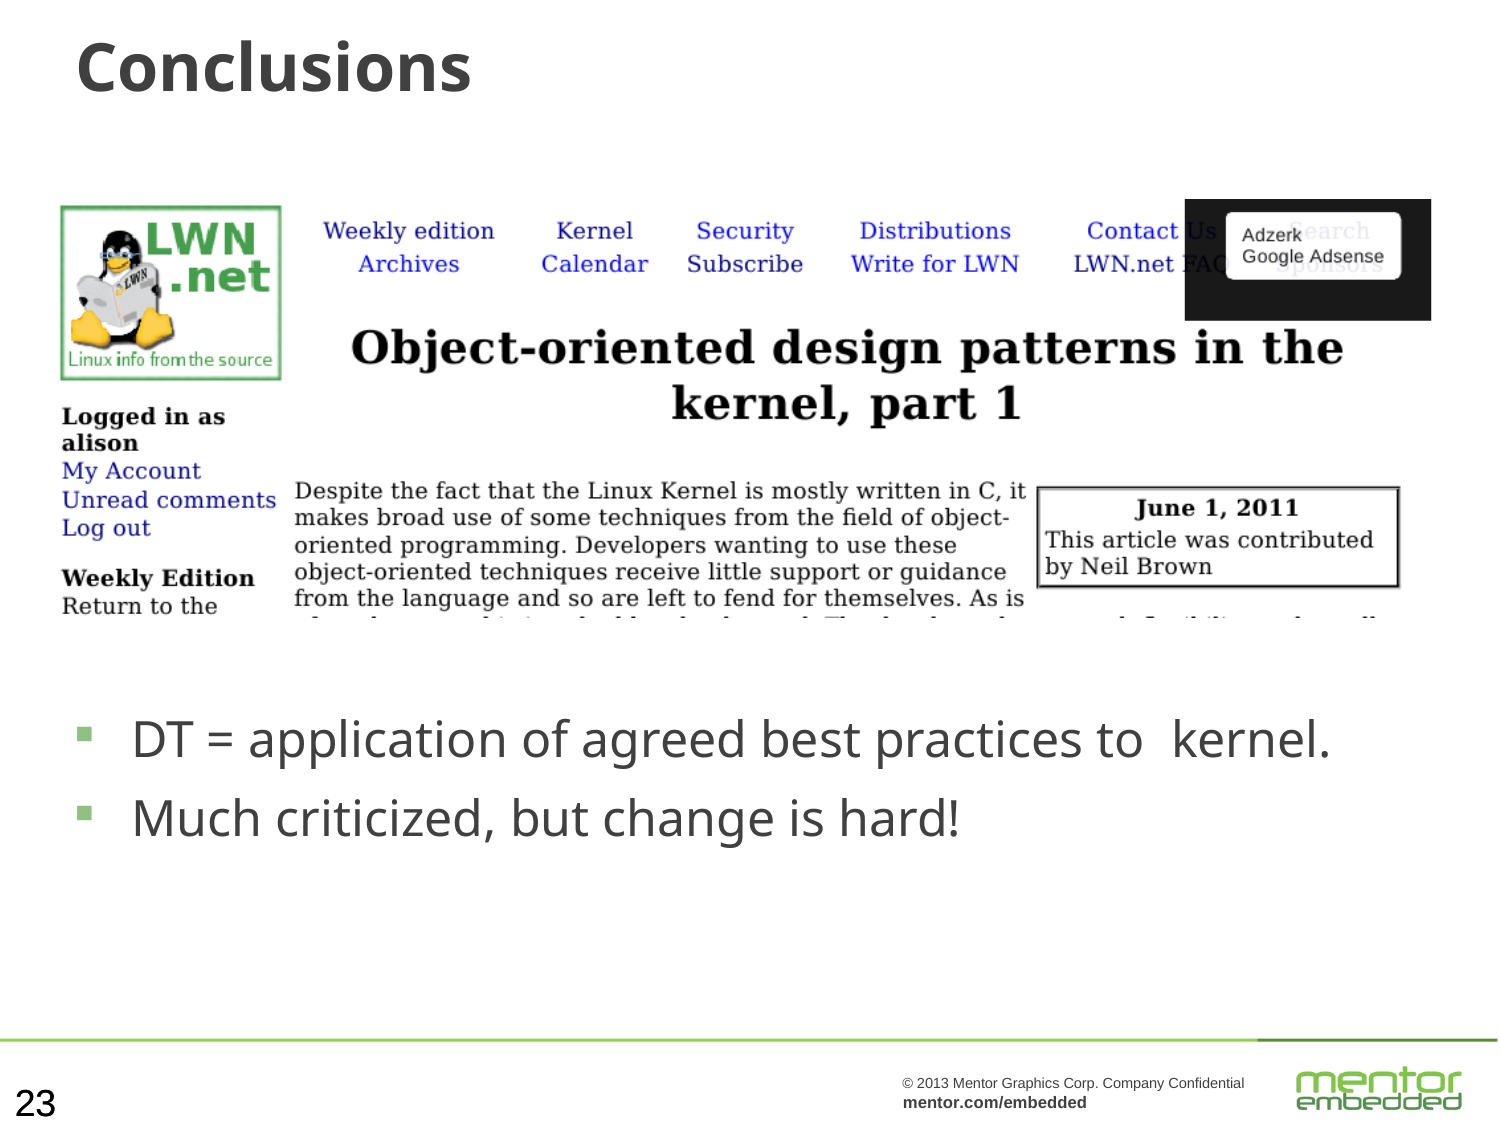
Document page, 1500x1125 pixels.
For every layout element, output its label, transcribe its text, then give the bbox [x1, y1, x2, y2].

list DT = application of agreed best practices to kernel. Much criticized, but change is hard! [0, 699, 1500, 1026]
picture [17, 199, 1479, 618]
title Conclusions [0, 0, 1500, 113]
picture [1292, 1062, 1464, 1114]
